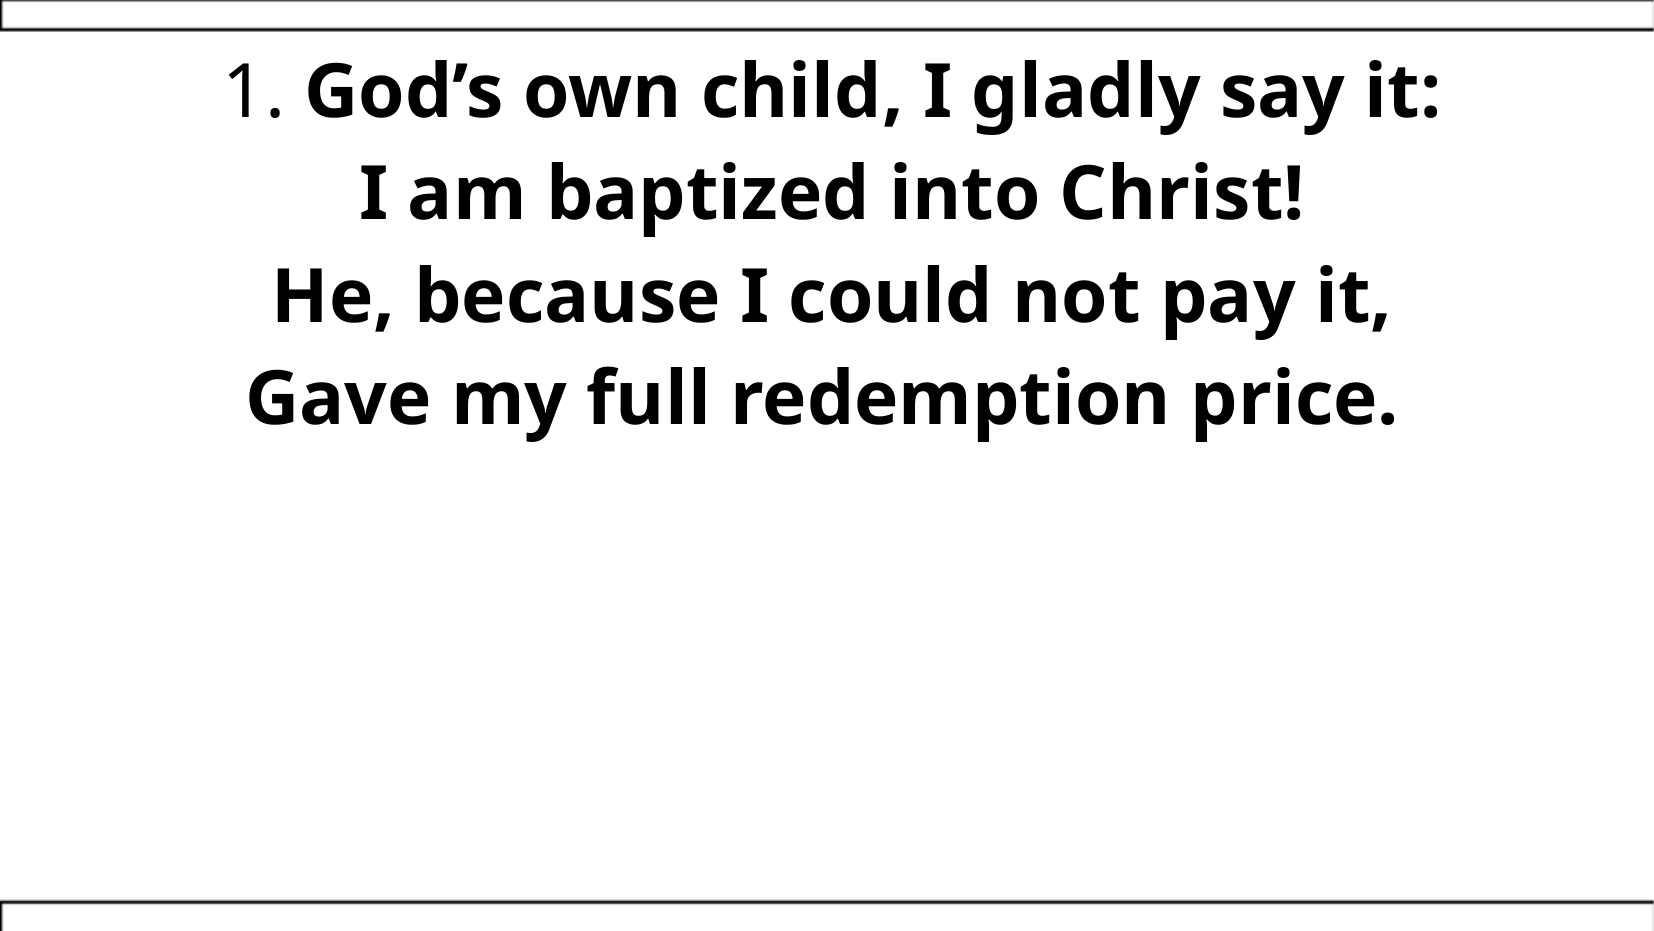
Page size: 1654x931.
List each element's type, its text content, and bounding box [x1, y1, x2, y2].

picture [0, 0, 1654, 931]
text_box 1. God’s own child, I gladly say it: I am baptized into Christ! He, because I could not pay it, Gave my full redemption price. [90, 30, 1576, 445]
